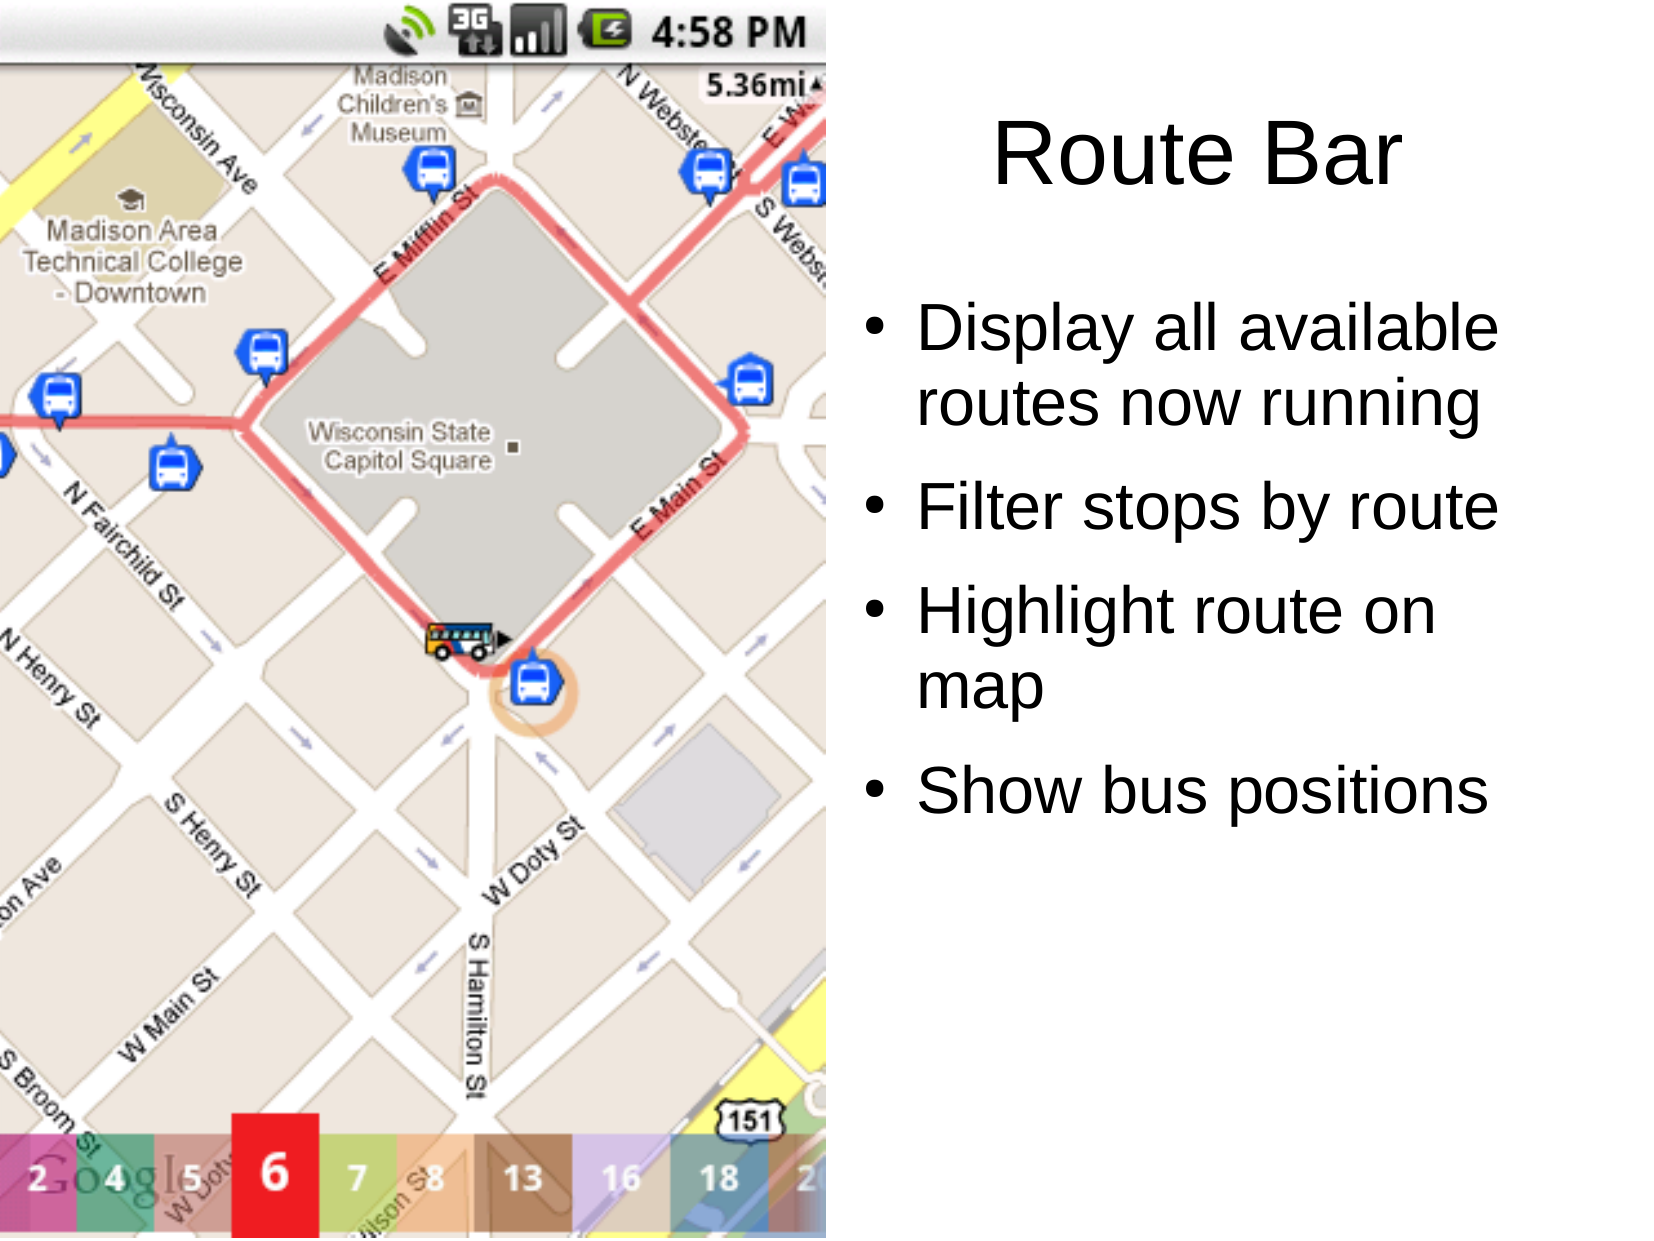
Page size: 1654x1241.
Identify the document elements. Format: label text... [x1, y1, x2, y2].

picture [0, 0, 826, 1238]
title Route Bar [826, 49, 1571, 257]
list Display all available routes now running Filter stops by route Highlight route on map Show bus positions [845, 290, 1572, 1109]
